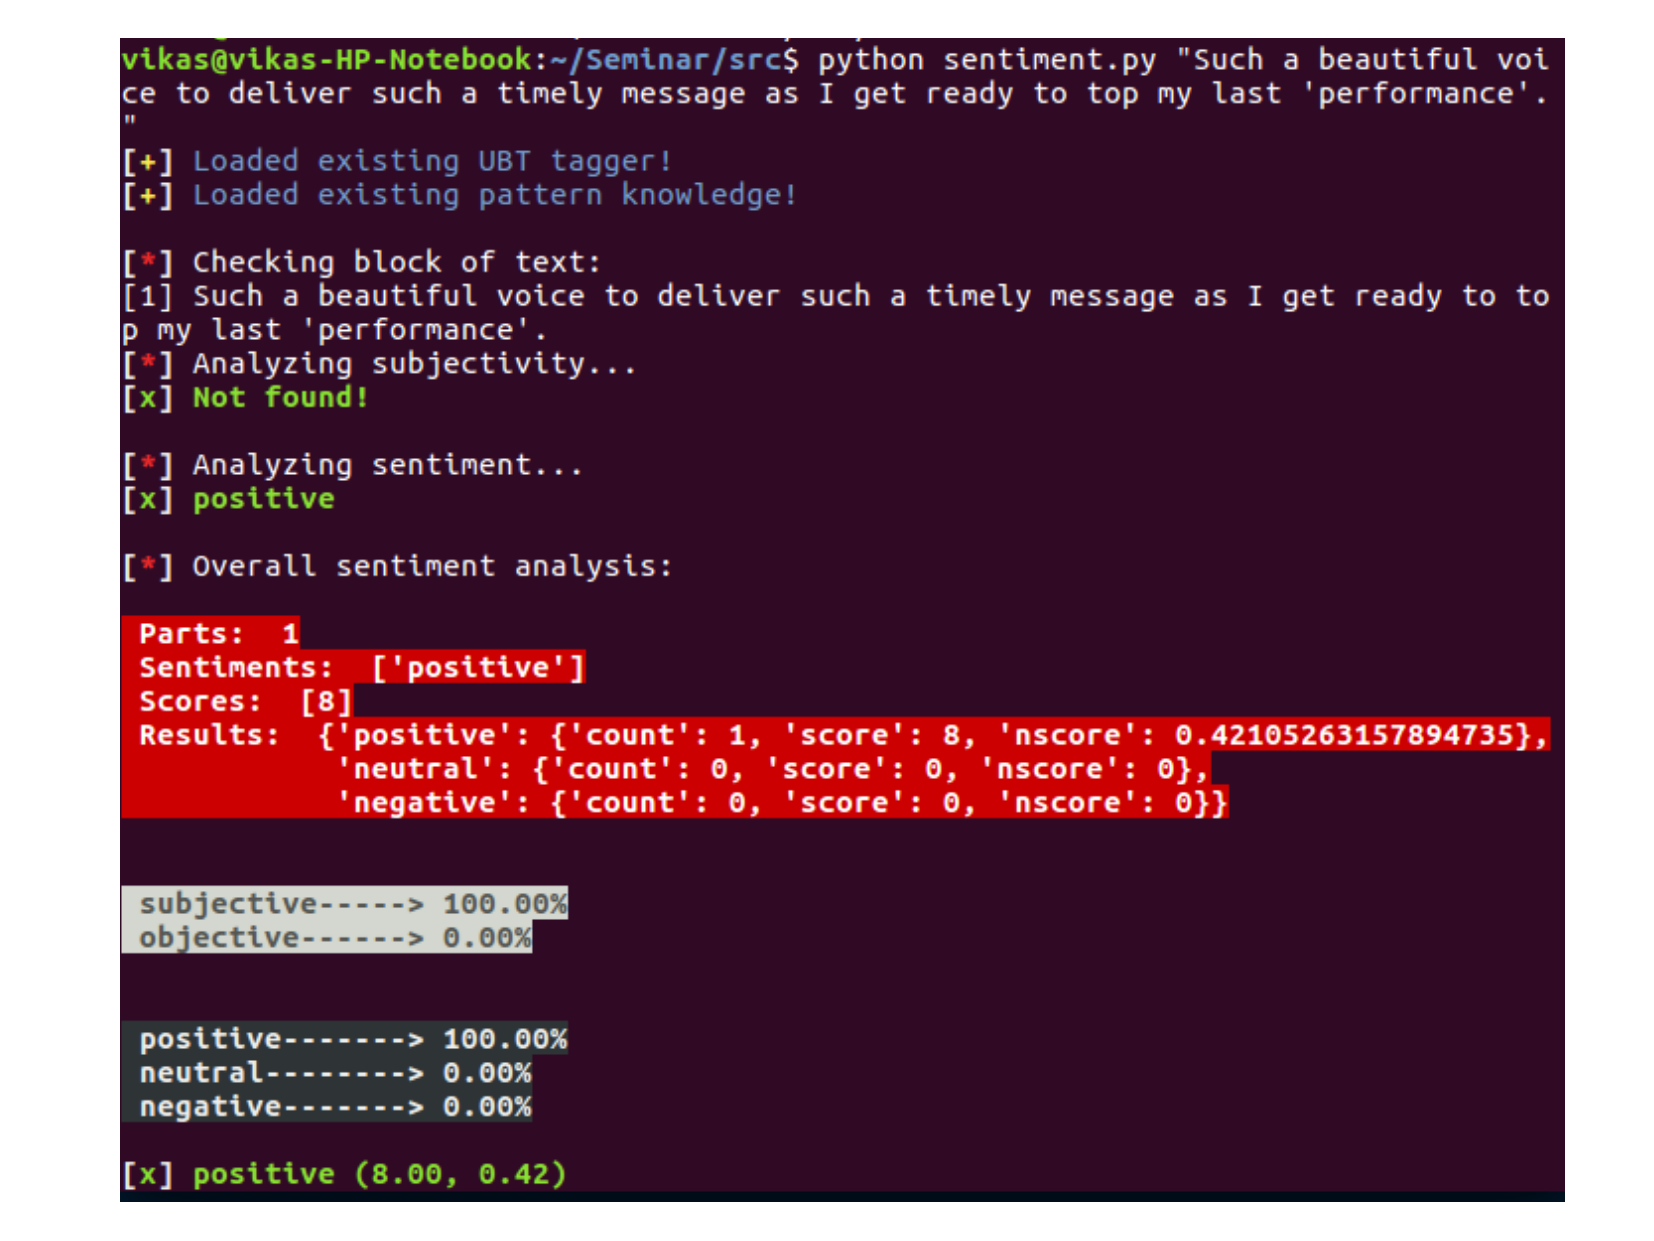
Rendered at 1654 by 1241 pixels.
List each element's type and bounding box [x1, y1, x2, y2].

picture [120, 38, 1565, 1202]
